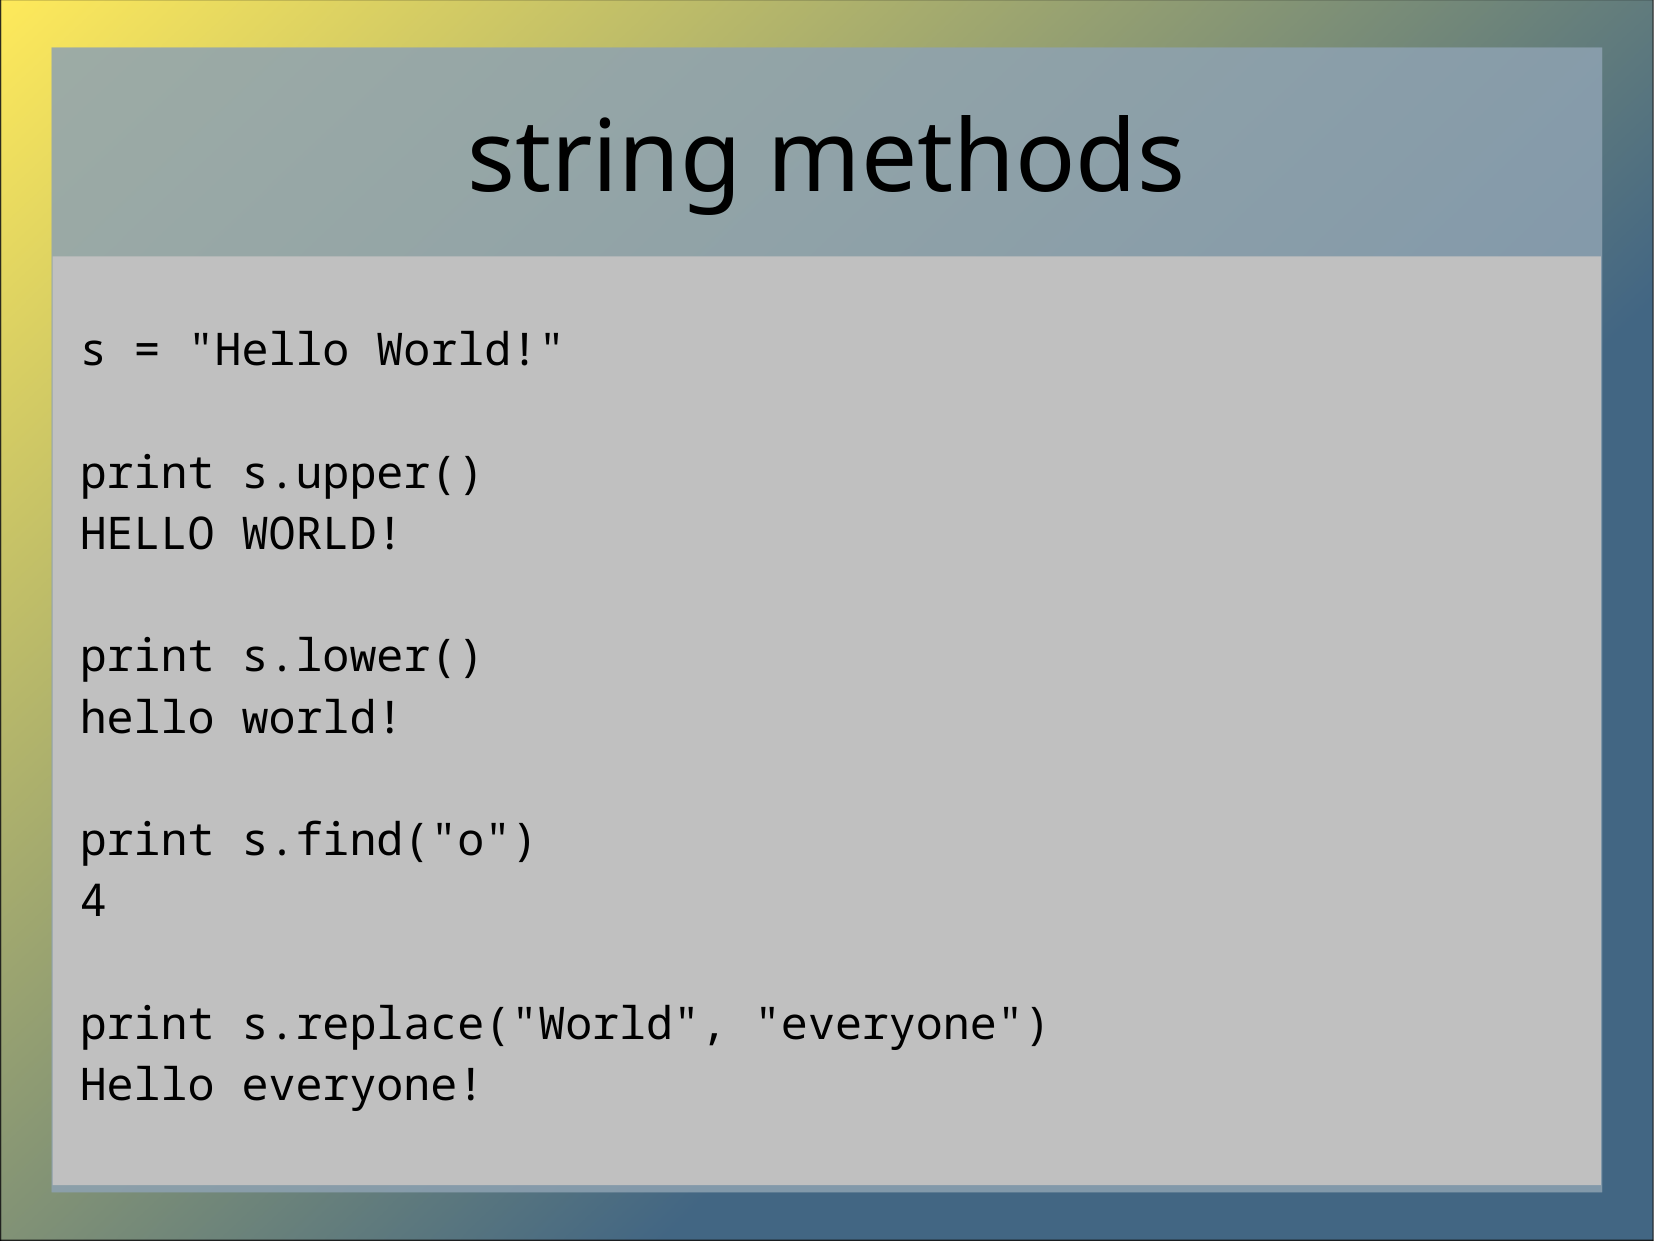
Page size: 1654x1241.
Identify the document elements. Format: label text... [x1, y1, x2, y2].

title string methods [82, 49, 1571, 256]
picture [0, 0, 1654, 1241]
list s = "Hello World!" print s.upper() HELLO WORLD! print s.lower() hello world! print s.find("o") 4 print s.replace("World", "everyone") Hello everyone! [52, 256, 1601, 1186]
